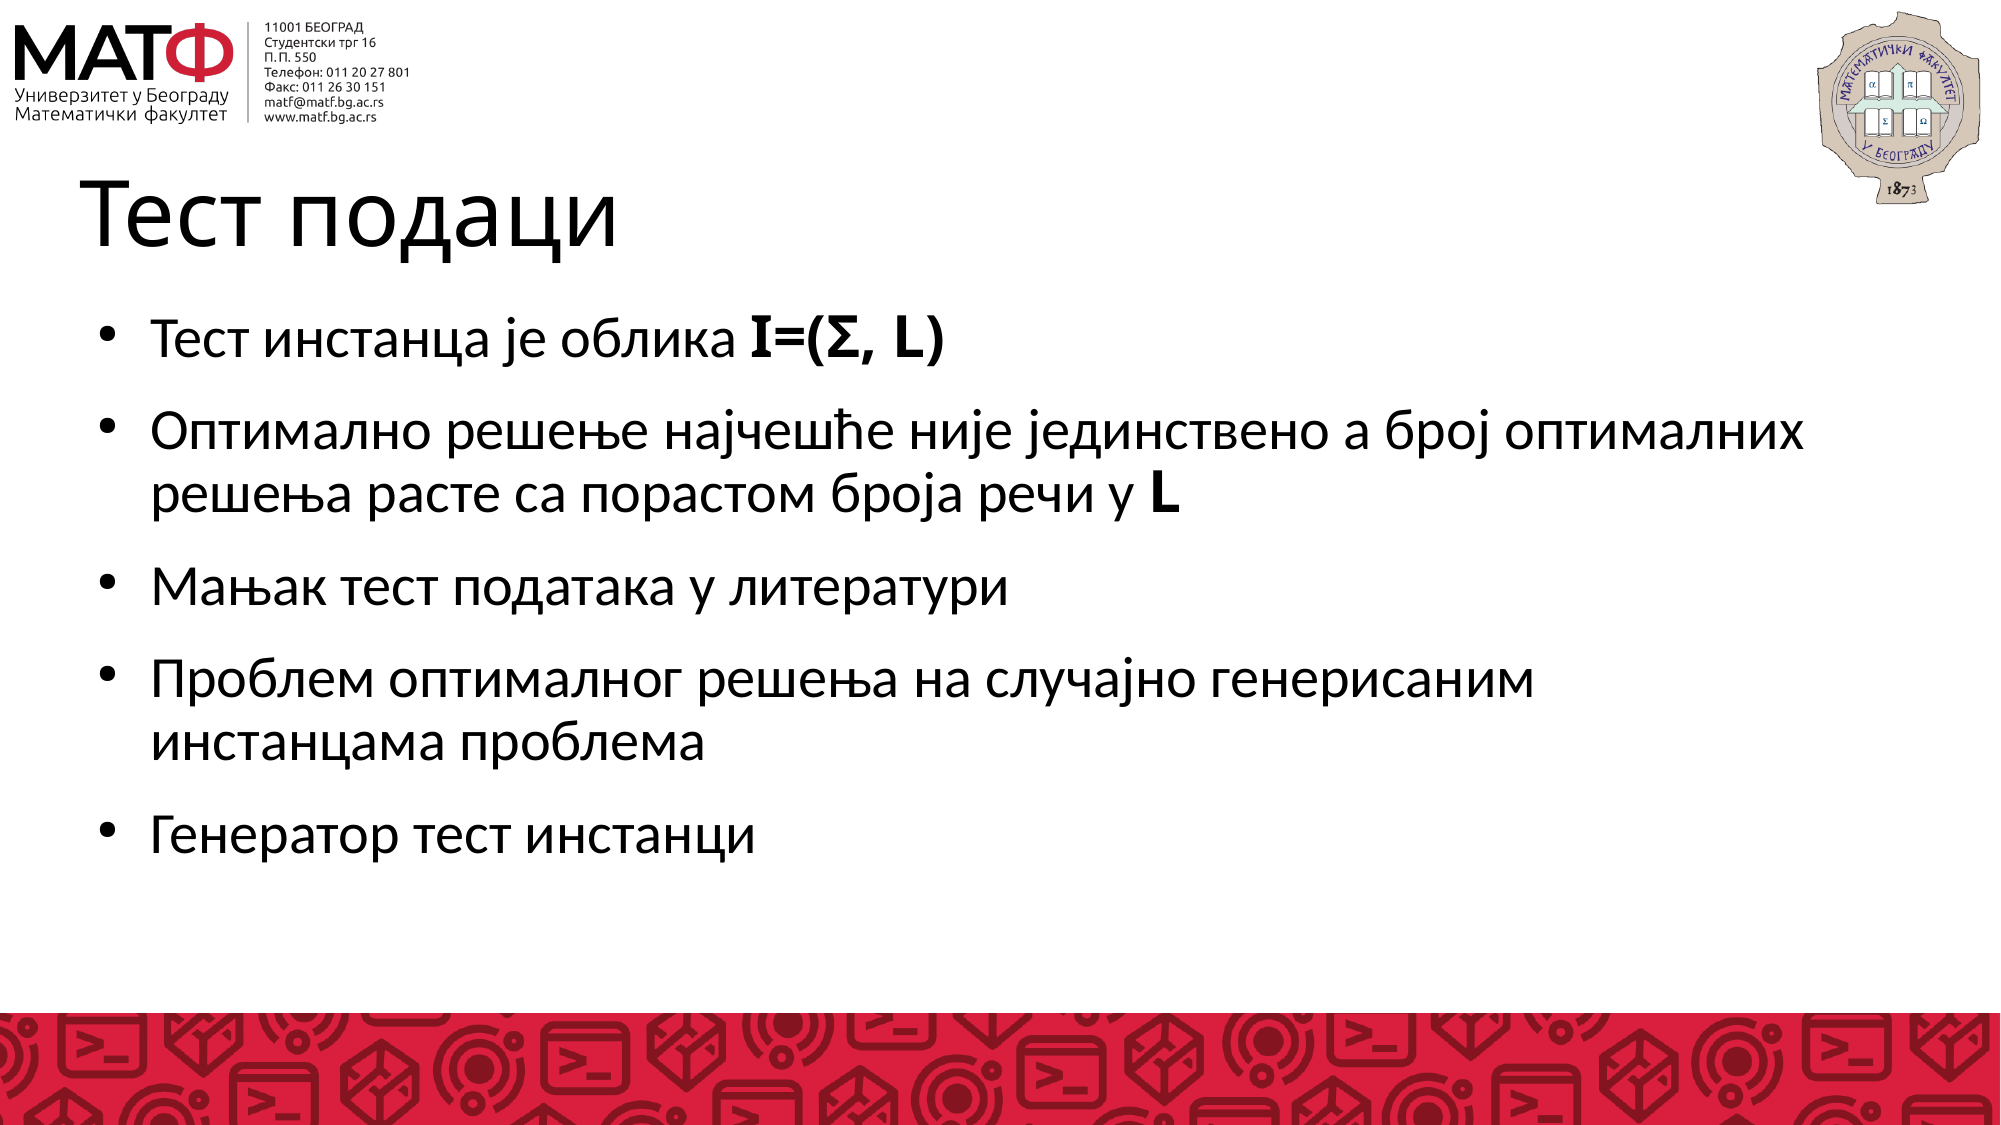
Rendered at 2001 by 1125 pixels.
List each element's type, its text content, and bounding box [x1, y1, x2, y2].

picture [0, 0, 435, 147]
list Тест инстанца је облика I=(Σ, L) Оптимално решење најчешће није јединствено а број оптималних решења расте са порастом броја речи у L Мањак тест података у литератури Проблем оптималног решења на случајно генерисаним инстанцама проблема Генератор тест инстанци [64, 299, 1861, 1014]
title Тест подаци [64, 155, 1863, 278]
picture [0, 1013, 2001, 1125]
picture [1948, 0, 1995, 225]
